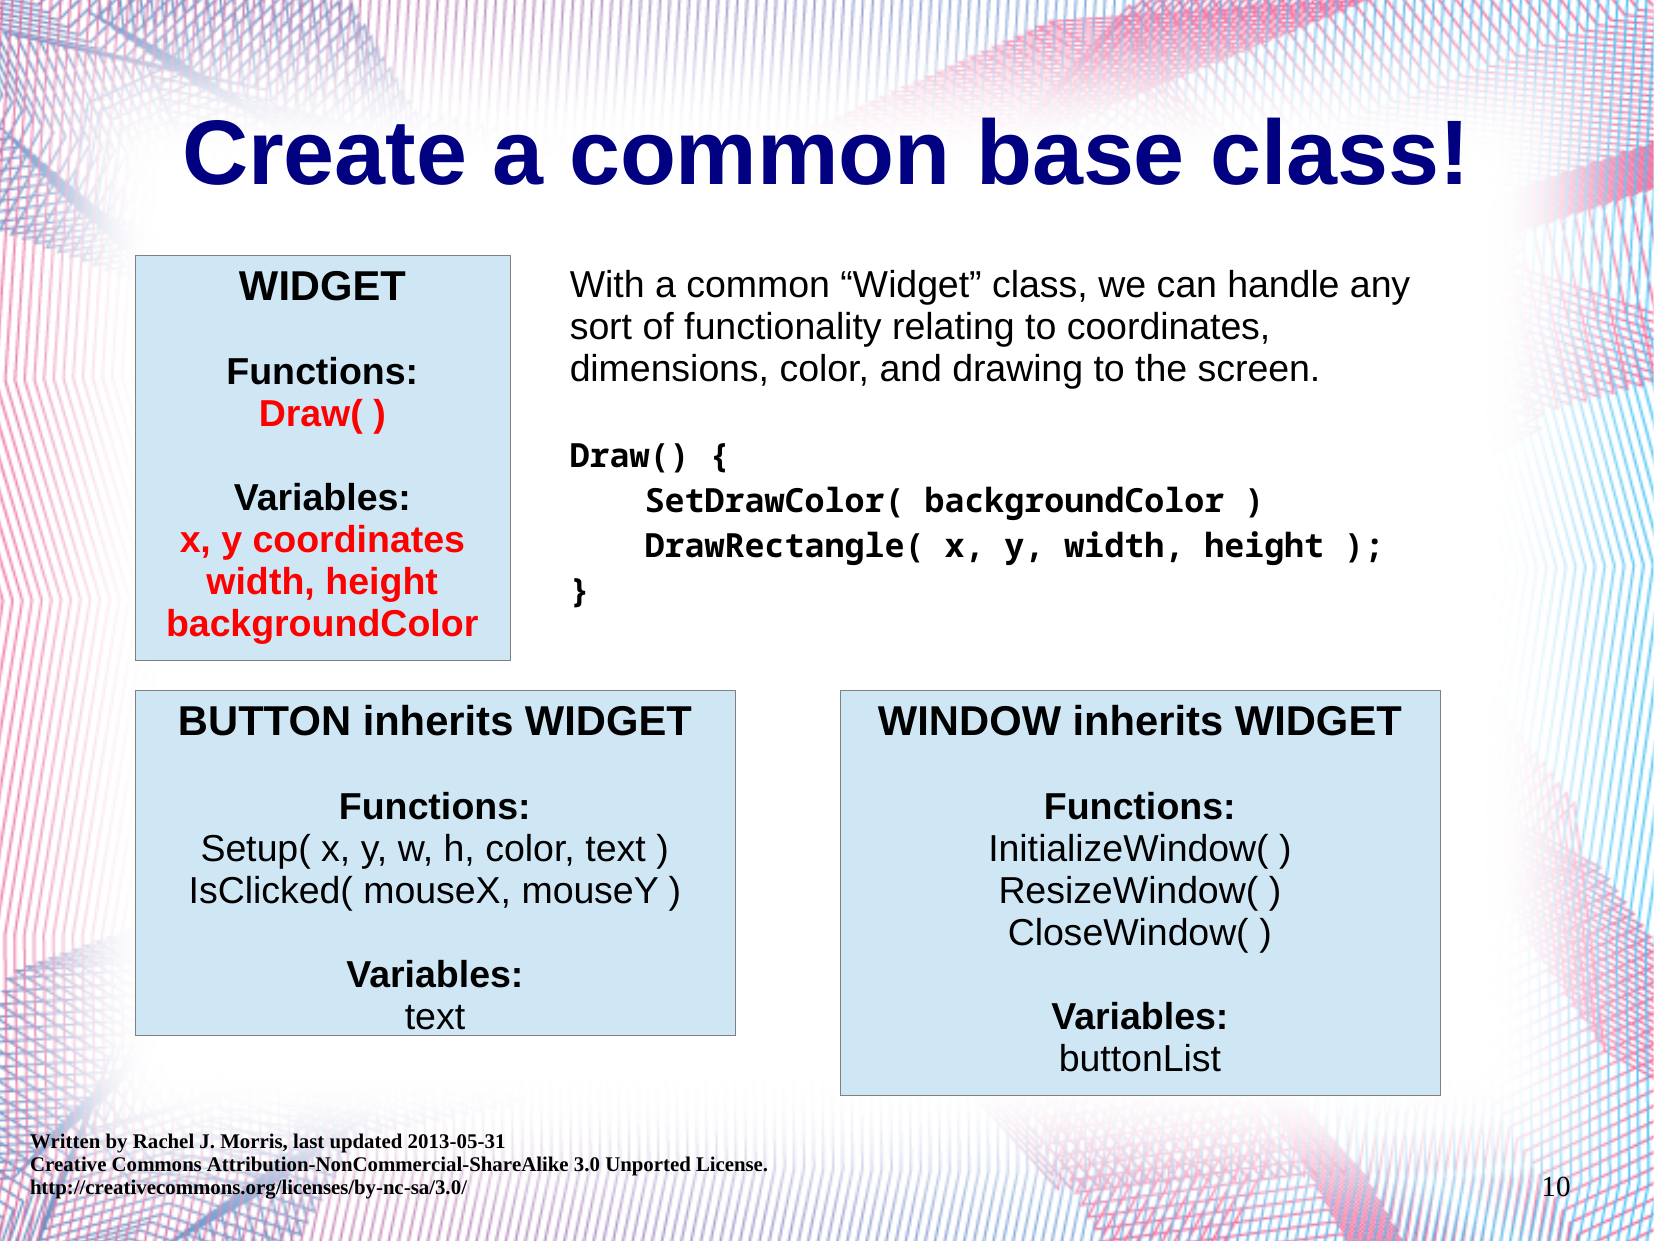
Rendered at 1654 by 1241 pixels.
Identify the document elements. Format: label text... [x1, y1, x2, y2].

title Create a common base class! [82, 49, 1571, 257]
text_box WINDOW inherits WIDGET Functions: InitializeWindow( ) ResizeWindow( ) CloseWindow( ) Variables: buttonList [840, 690, 1441, 1096]
picture [0, 0, 1654, 1241]
text_box WIDGET Functions: Draw( ) Variables: x, y coordinates width, height backgroundColor [135, 255, 511, 661]
text_box BUTTON inherits WIDGET Functions: Setup( x, y, w, h, color, text ) IsClicked( mouseX, mouseY ) Variables: text [135, 690, 736, 1036]
text_box With a common “Widget” class, we can handle any sort of functionality relating to coordinates, dimensions, color, and drawing to the screen. Draw() { SetDrawColor( backgroundColor ) DrawRectangle( x, y, width, height ); } [555, 256, 1456, 599]
